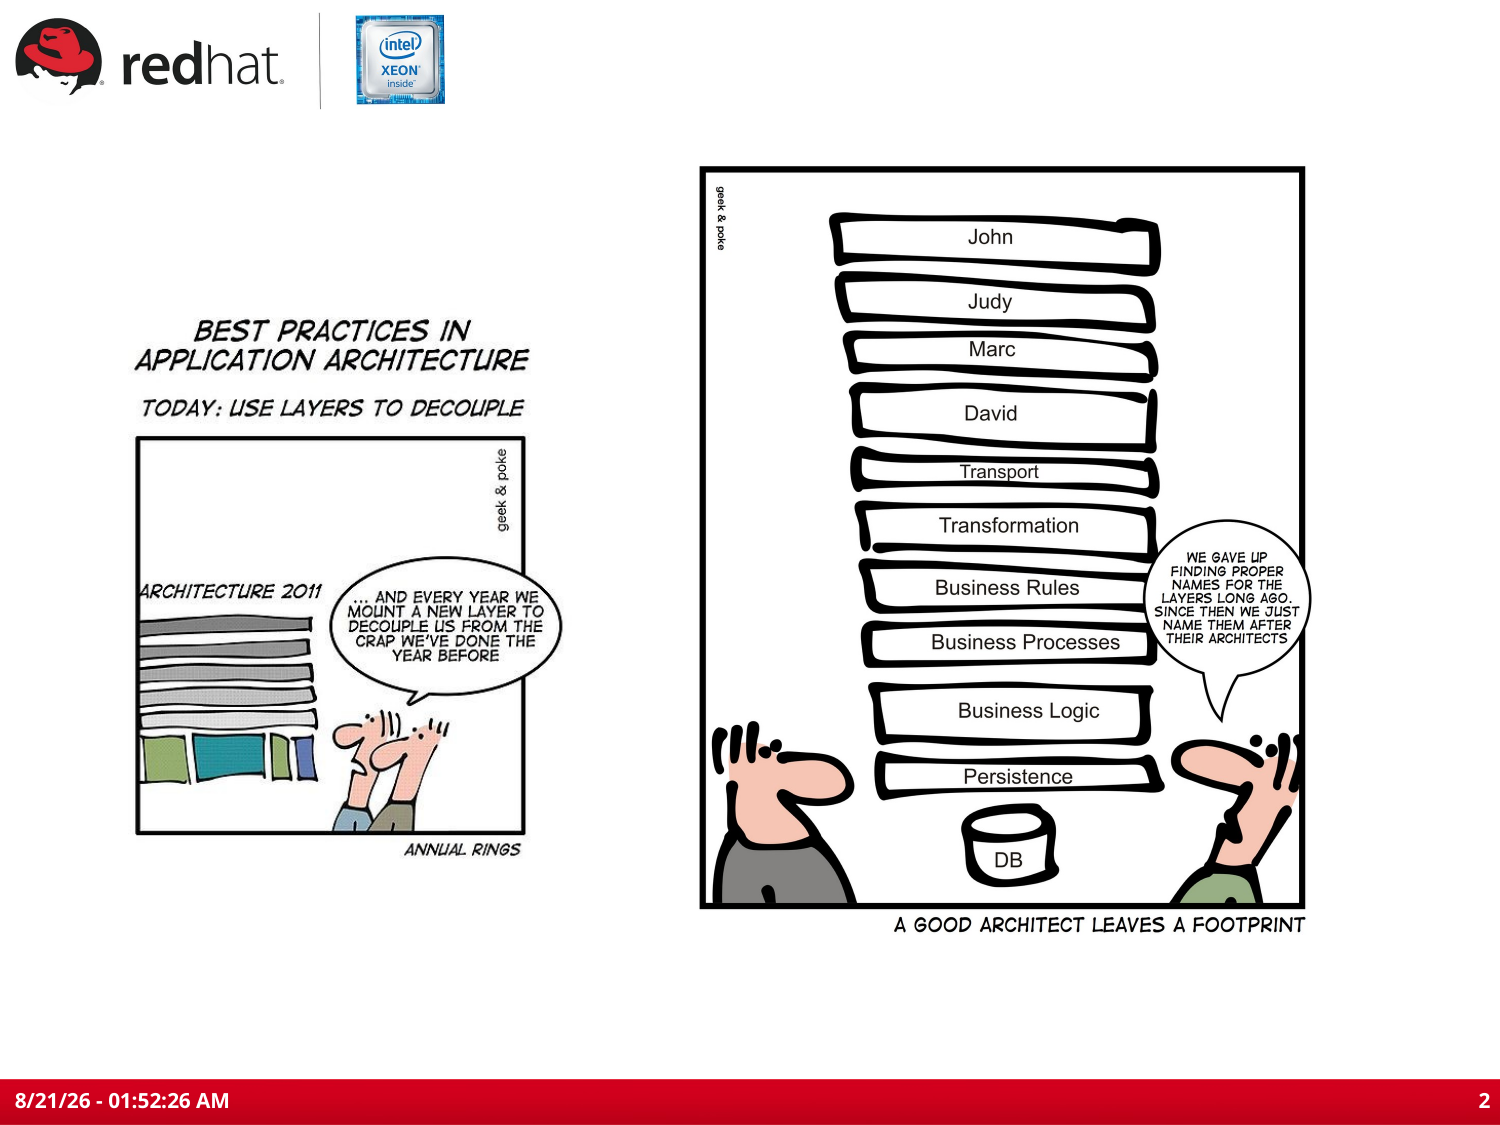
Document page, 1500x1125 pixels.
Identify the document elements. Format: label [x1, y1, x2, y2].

picture [46, 126, 1367, 1025]
picture [0, 1079, 1500, 1125]
picture [16, 13, 445, 111]
